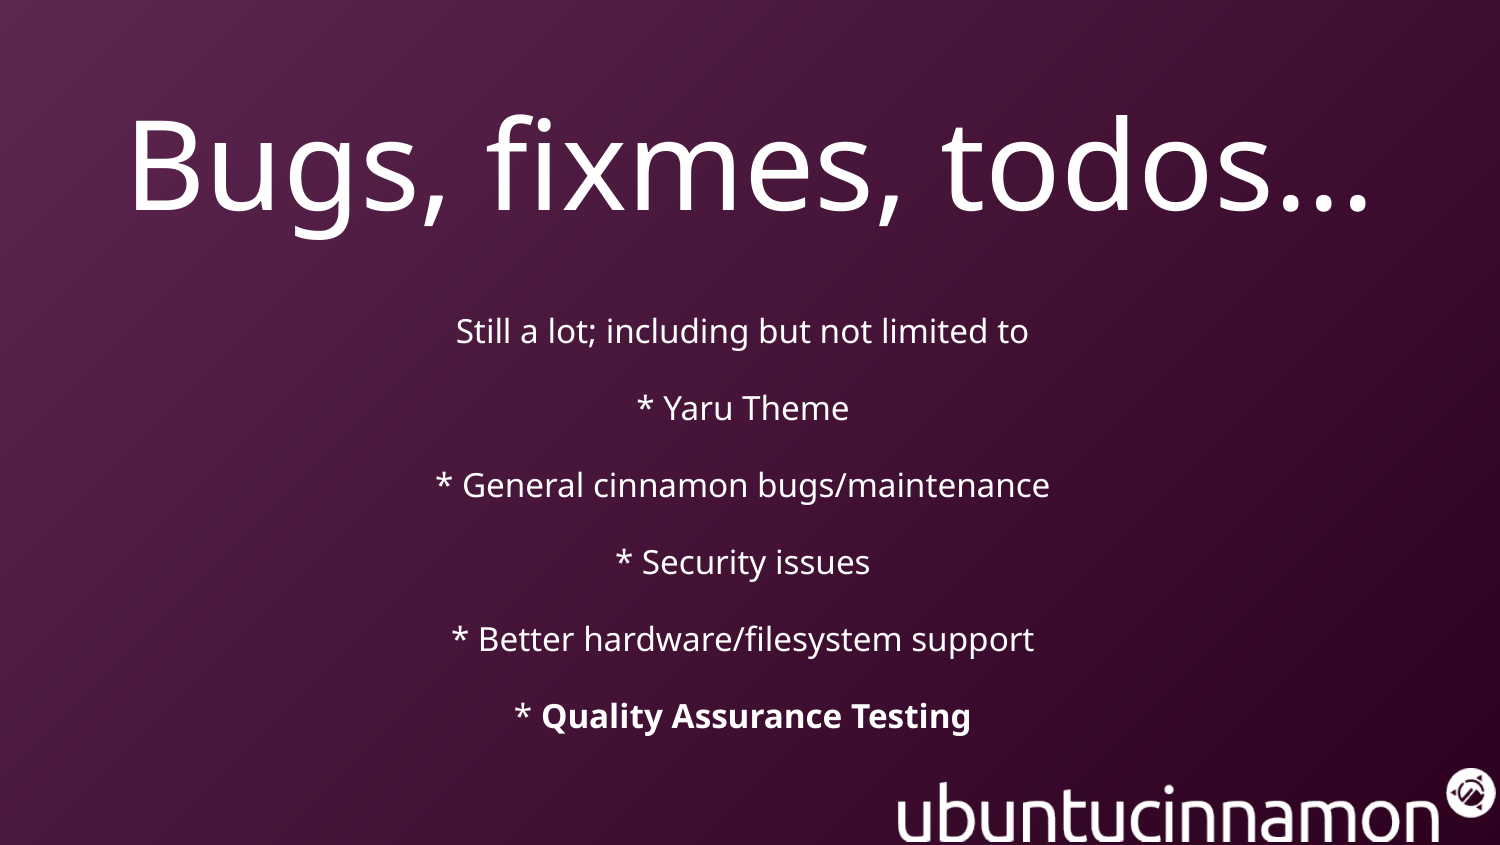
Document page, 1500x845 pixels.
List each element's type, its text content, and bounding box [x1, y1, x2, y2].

picture [862, 768, 1496, 842]
list Still a lot; including but not limited to * Yaru Theme * General cinnamon bugs/maintenance * Security issues * Better hardware/filesystem support * Quality Assurance Testing [37, 286, 1449, 826]
title Bugs, fixmes, todos... [51, 0, 1449, 262]
